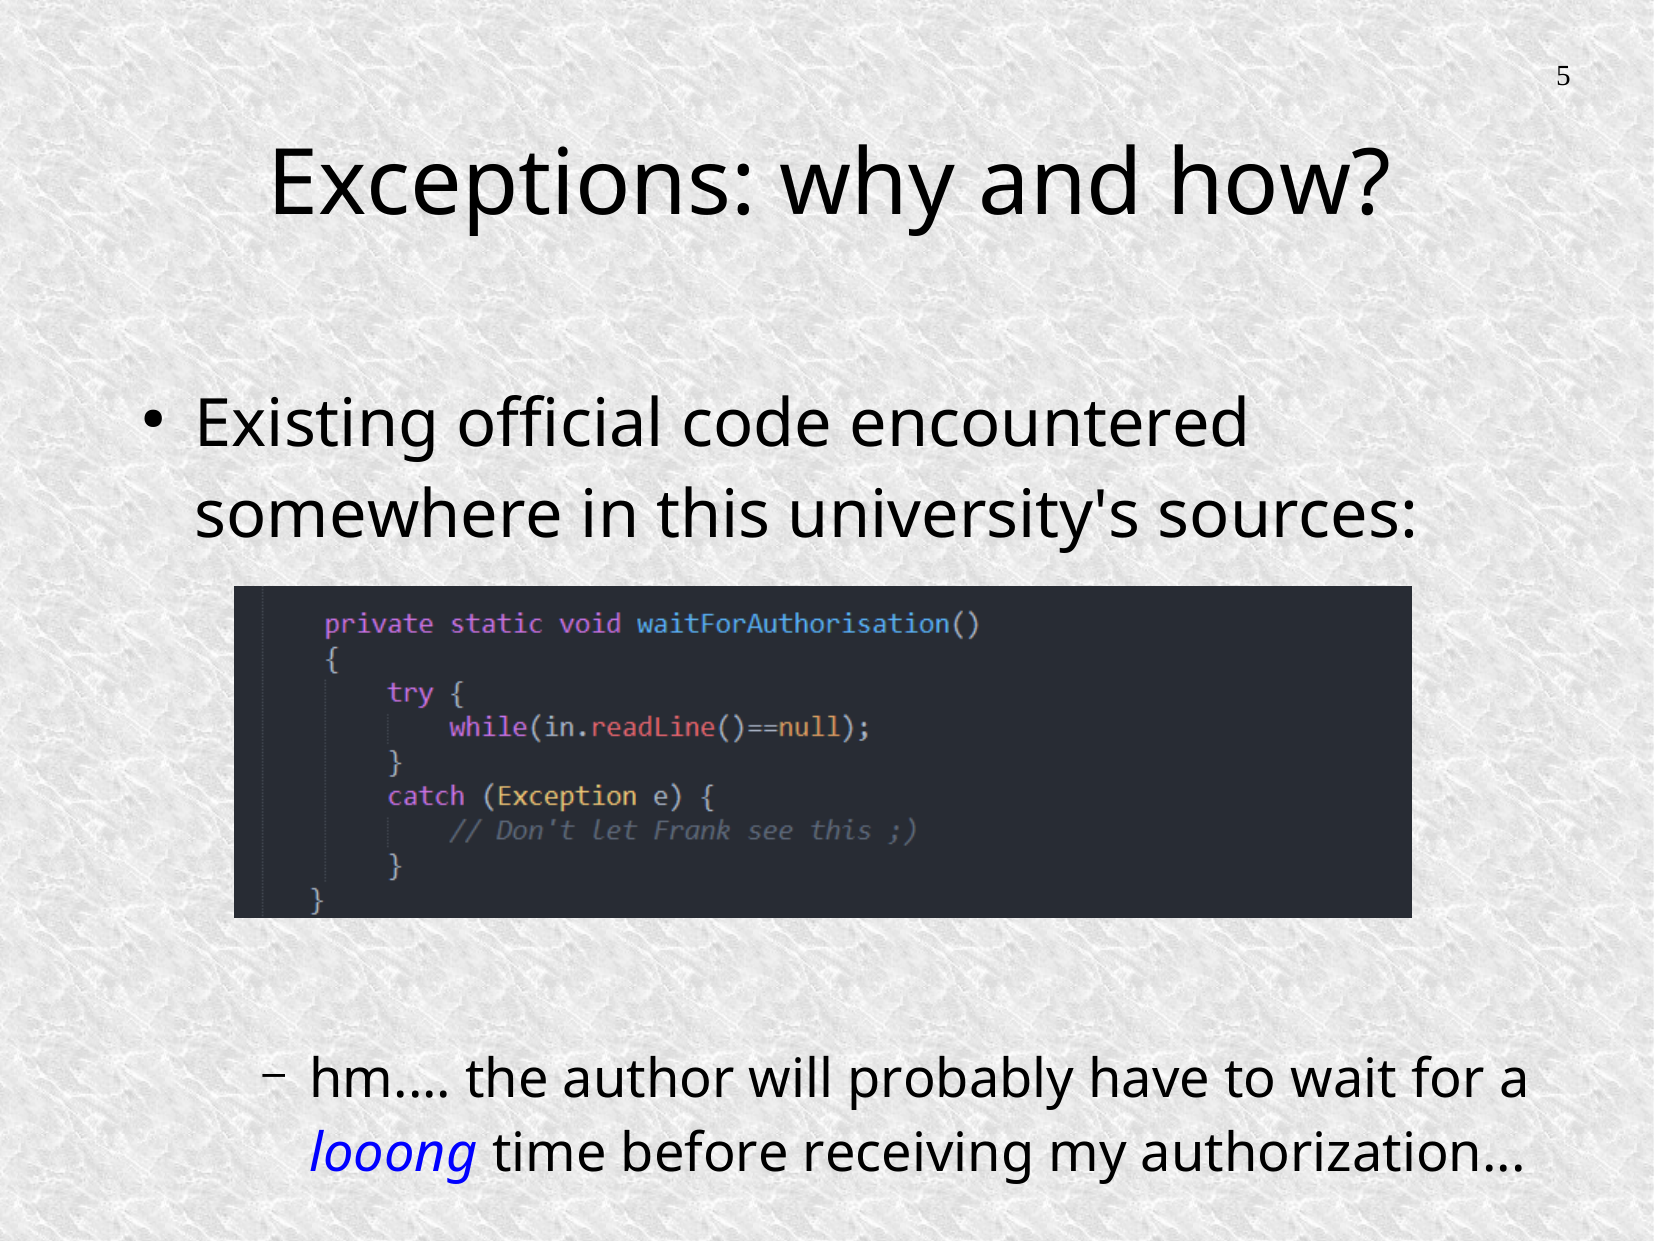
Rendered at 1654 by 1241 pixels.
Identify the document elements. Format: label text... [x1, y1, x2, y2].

list Existing official code encountered somewhere in this university's sources: hm.... the author will probably have to wait for a looong time before receiving my authorization... [123, 374, 1536, 1138]
title Exceptions: why and how? [123, 73, 1536, 284]
picture [0, 0, 1654, 1241]
